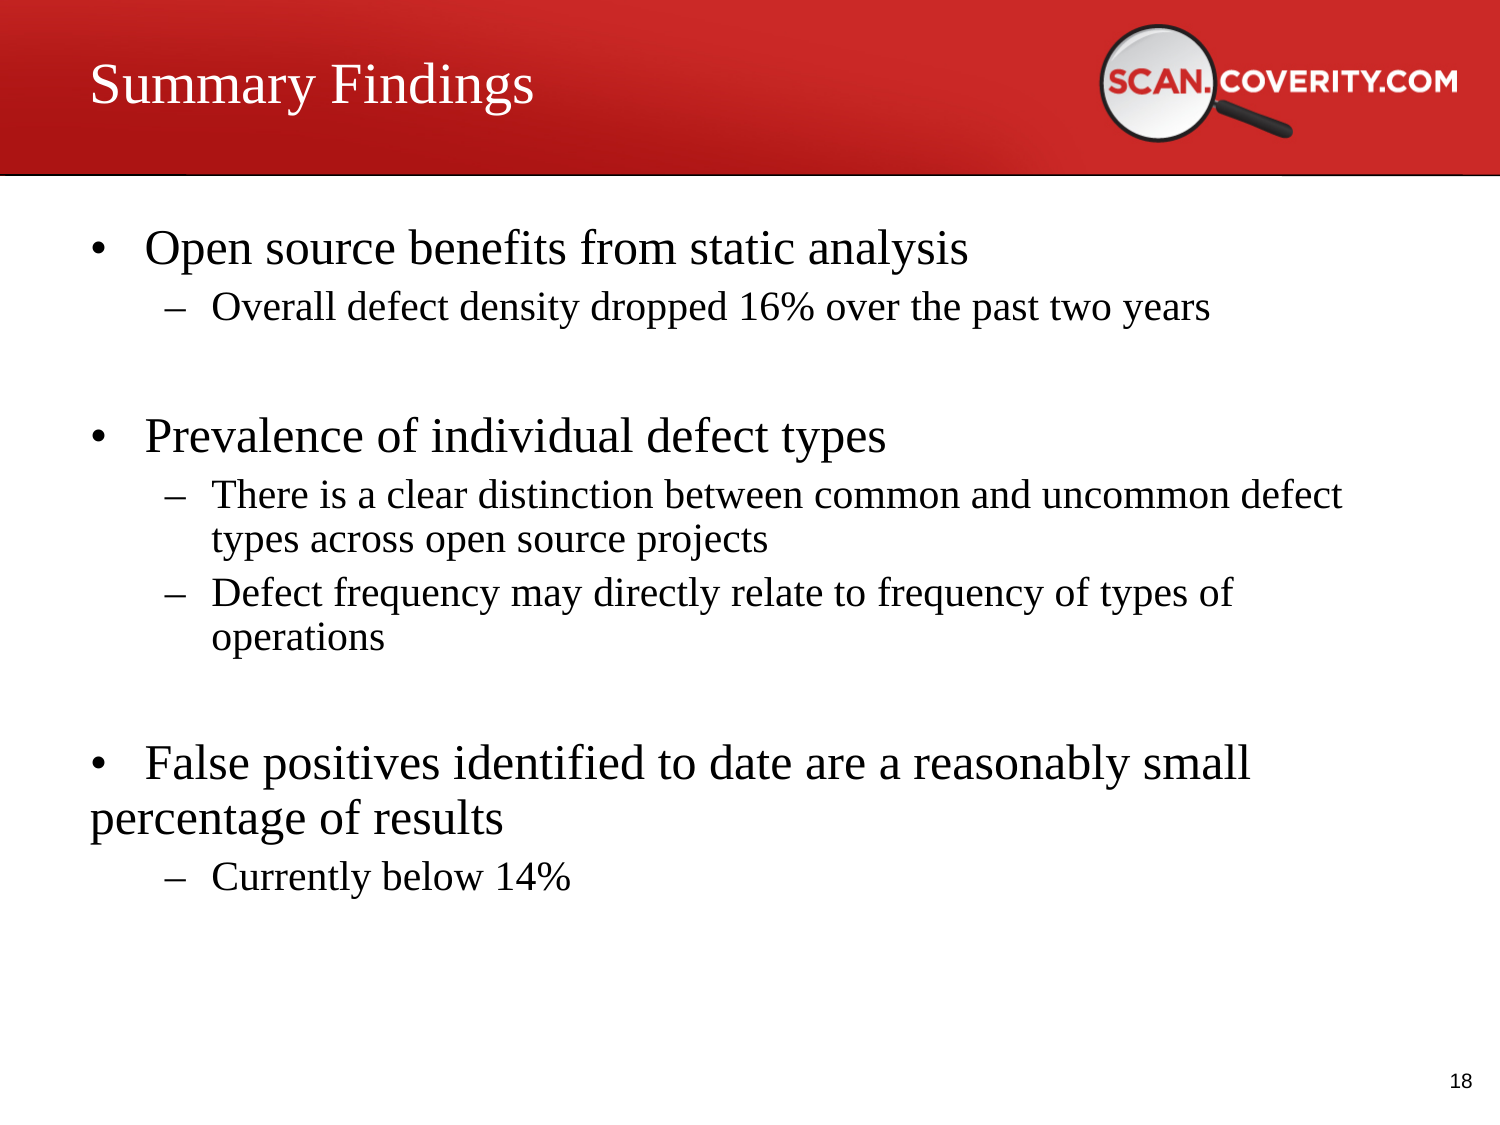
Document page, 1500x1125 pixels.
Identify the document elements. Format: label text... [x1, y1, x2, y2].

list Open source benefits from static analysis Overall defect density dropped 16% over the past two years Prevalence of individual defect types There is a clear distinction between common and uncommon defect types across open source projects Defect frequency may directly relate to frequency of types of operations False positives identified to date are a reasonably small percentage of results Currently below 14% [75, 212, 1426, 981]
title Summary Findings [74, 24, 1100, 143]
picture [0, 0, 1500, 174]
